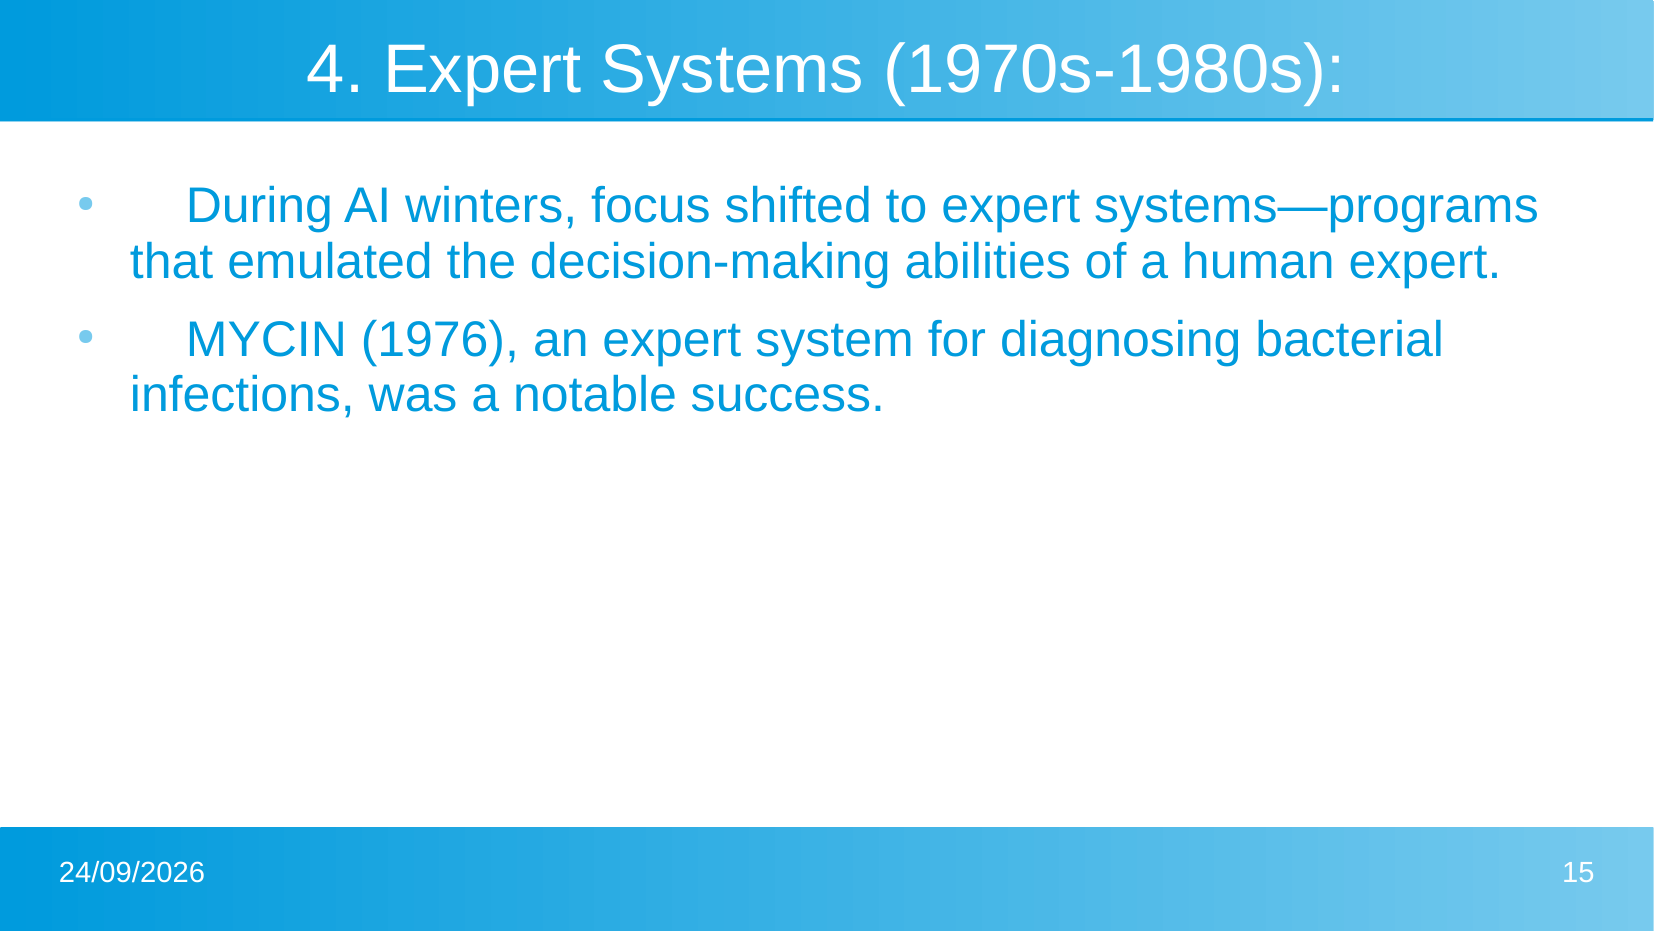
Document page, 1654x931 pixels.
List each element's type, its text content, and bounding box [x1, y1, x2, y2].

list During AI winters, focus shifted to expert systems—programs that emulated the decision-making abilities of a human expert. MYCIN (1976), an expert system for diagnosing bacterial infections, was a notable success. [59, 177, 1595, 768]
title 4. Expert Systems (1970s-1980s): [59, 29, 1595, 108]
